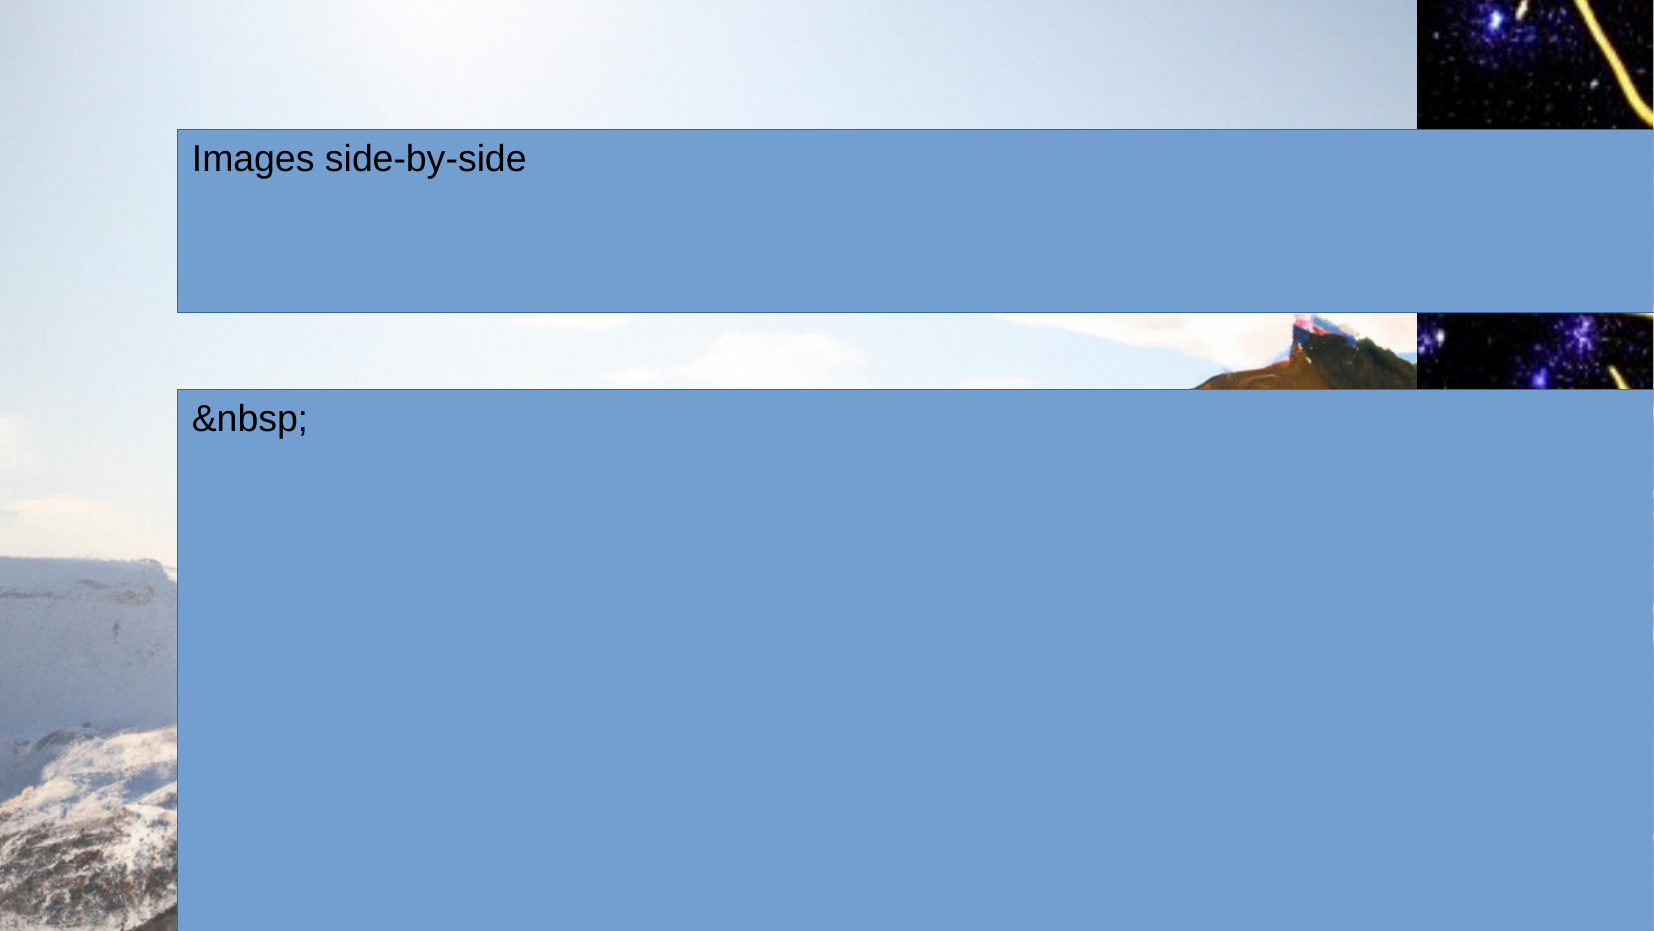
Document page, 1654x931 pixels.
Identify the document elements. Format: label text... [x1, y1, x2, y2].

picture [0, 0, 1654, 931]
text_box &nbsp; [177, 389, 1654, 931]
text_box Images side-by-side [177, 129, 1654, 313]
